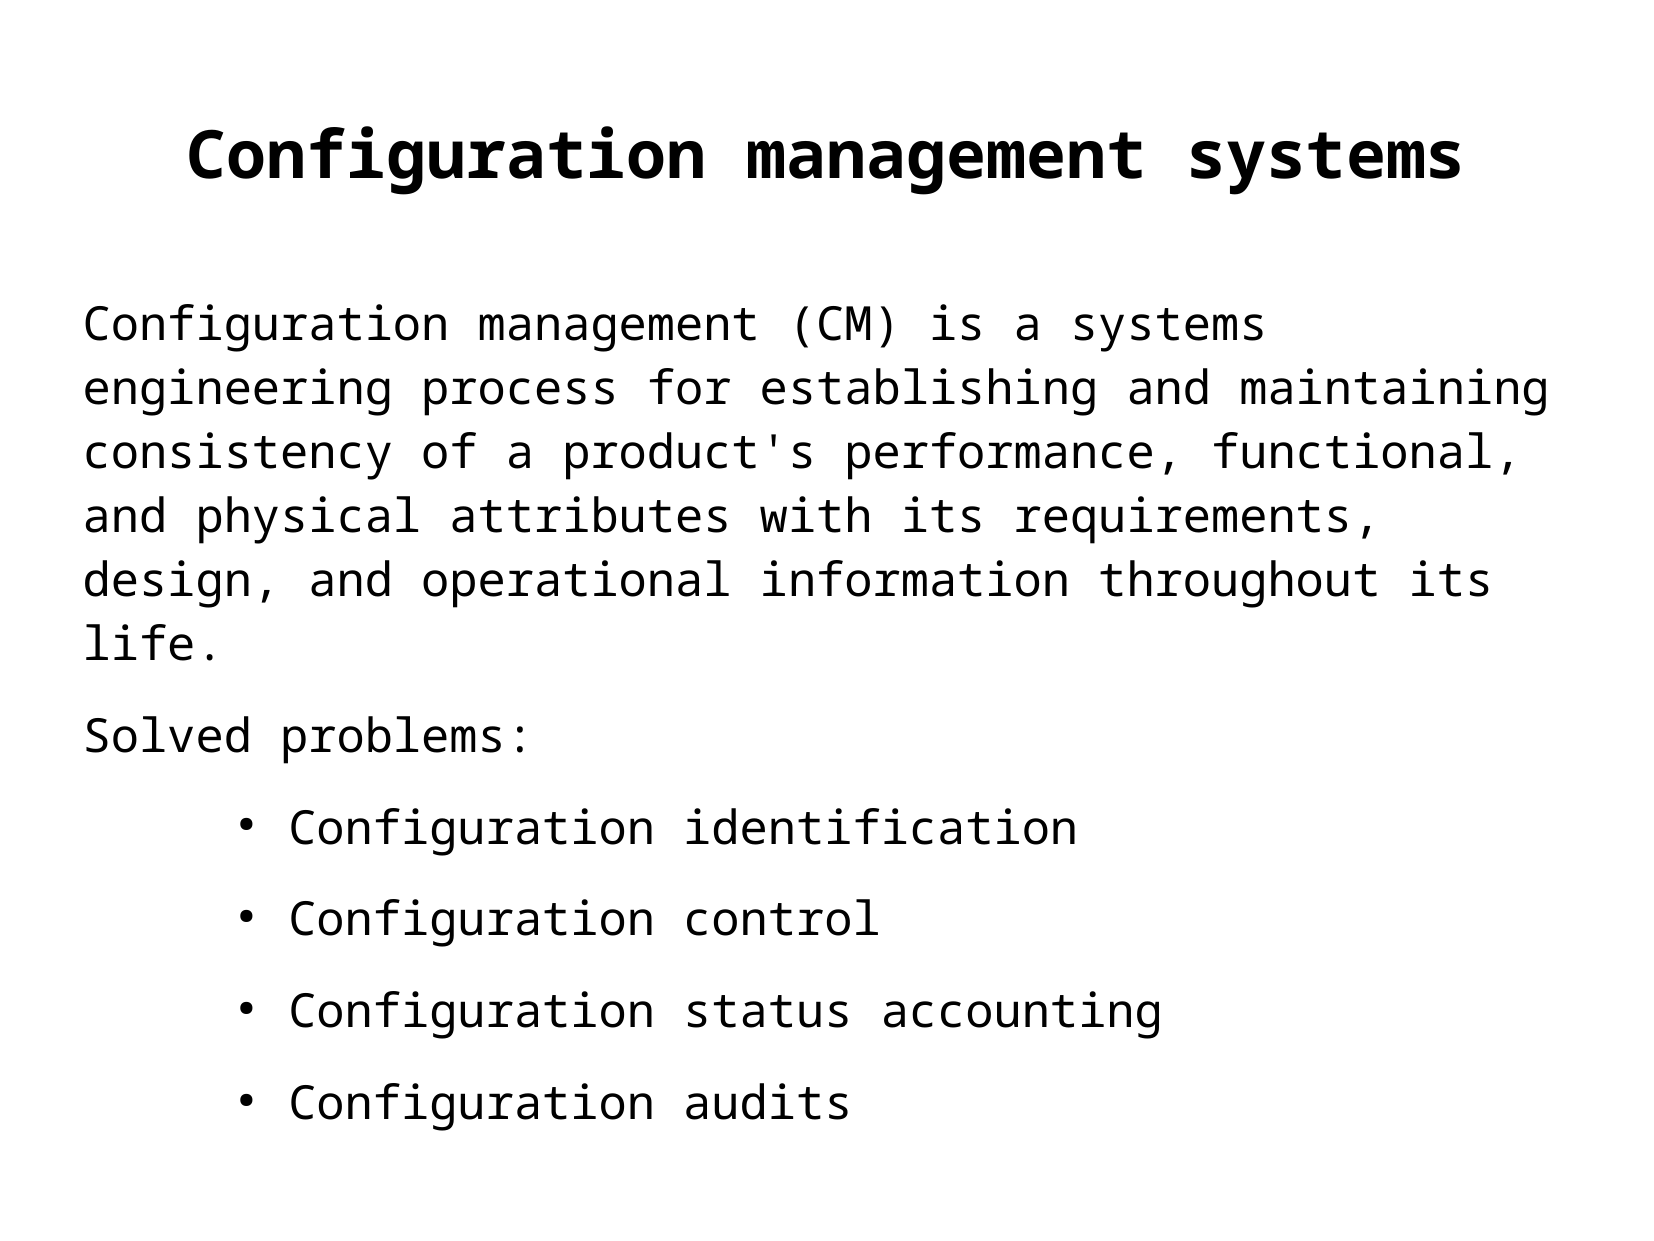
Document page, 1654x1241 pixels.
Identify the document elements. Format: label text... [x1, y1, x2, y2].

list Configuration management (CM) is a systems engineering process for establishing and maintaining consistency of a product's performance, functional, and physical attributes with its requirements, design, and operational information throughout its life. Solved problems: Configuration identification Configuration control Configuration status accounting Configuration audits [82, 290, 1571, 1134]
title Configuration management systems [82, 49, 1571, 257]
